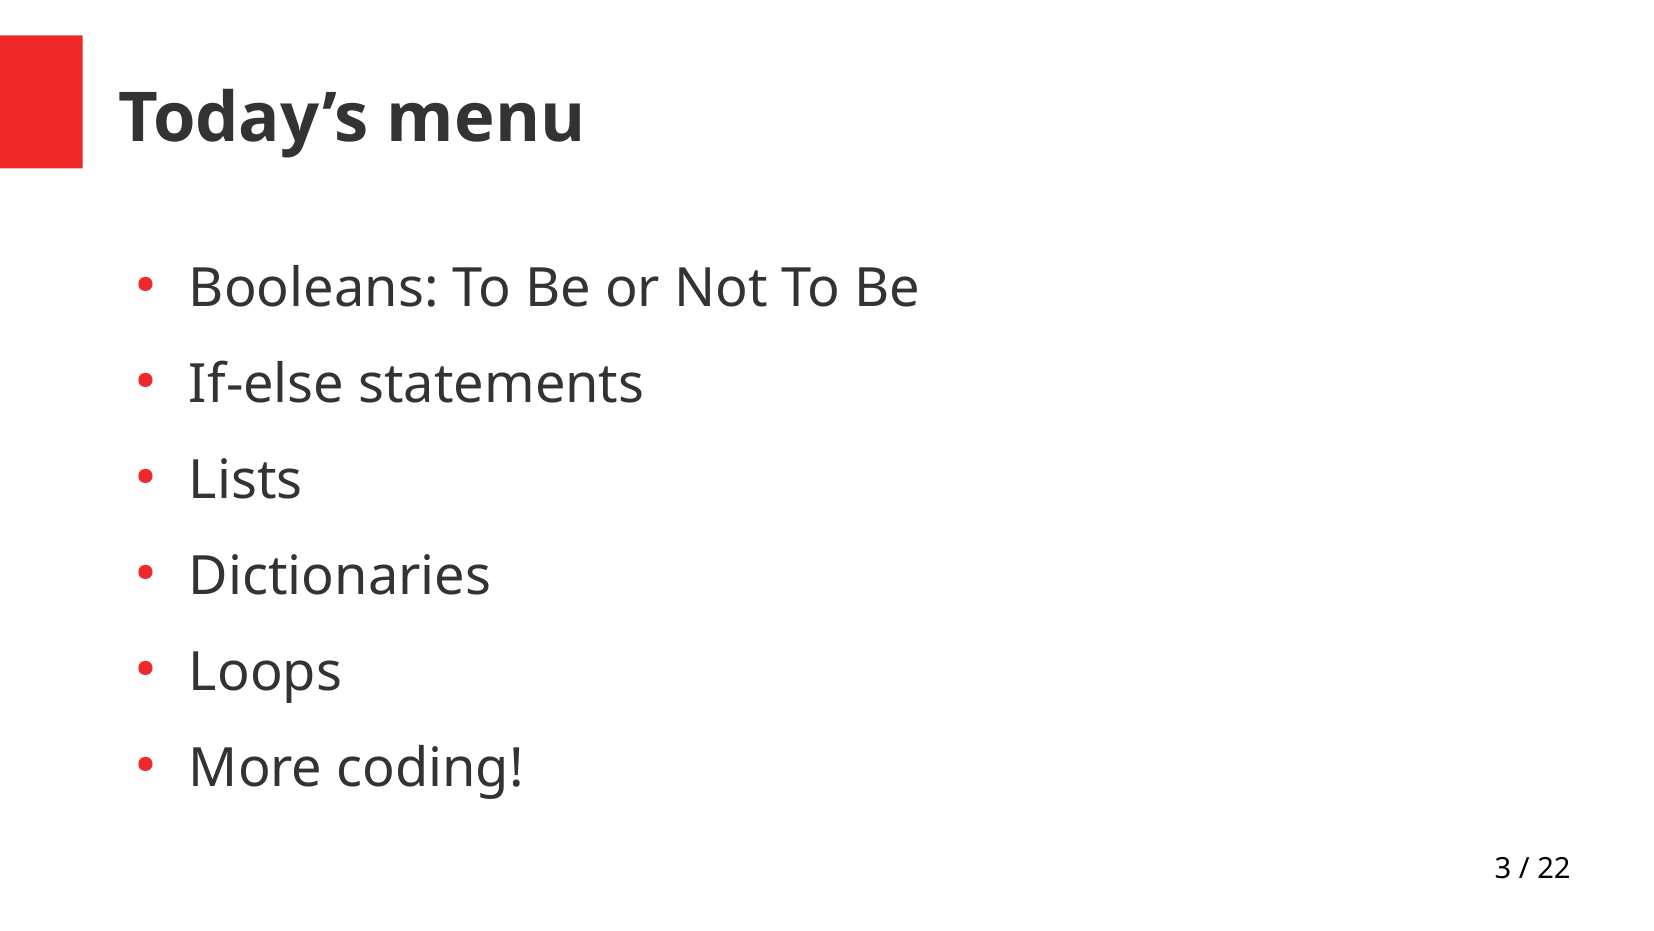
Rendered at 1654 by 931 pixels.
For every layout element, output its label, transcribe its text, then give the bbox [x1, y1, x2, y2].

title Today’s menu [118, 37, 1571, 193]
list Booleans: To Be or Not To Be If-else statements Lists Dictionaries Loops More coding! [118, 232, 1536, 723]
